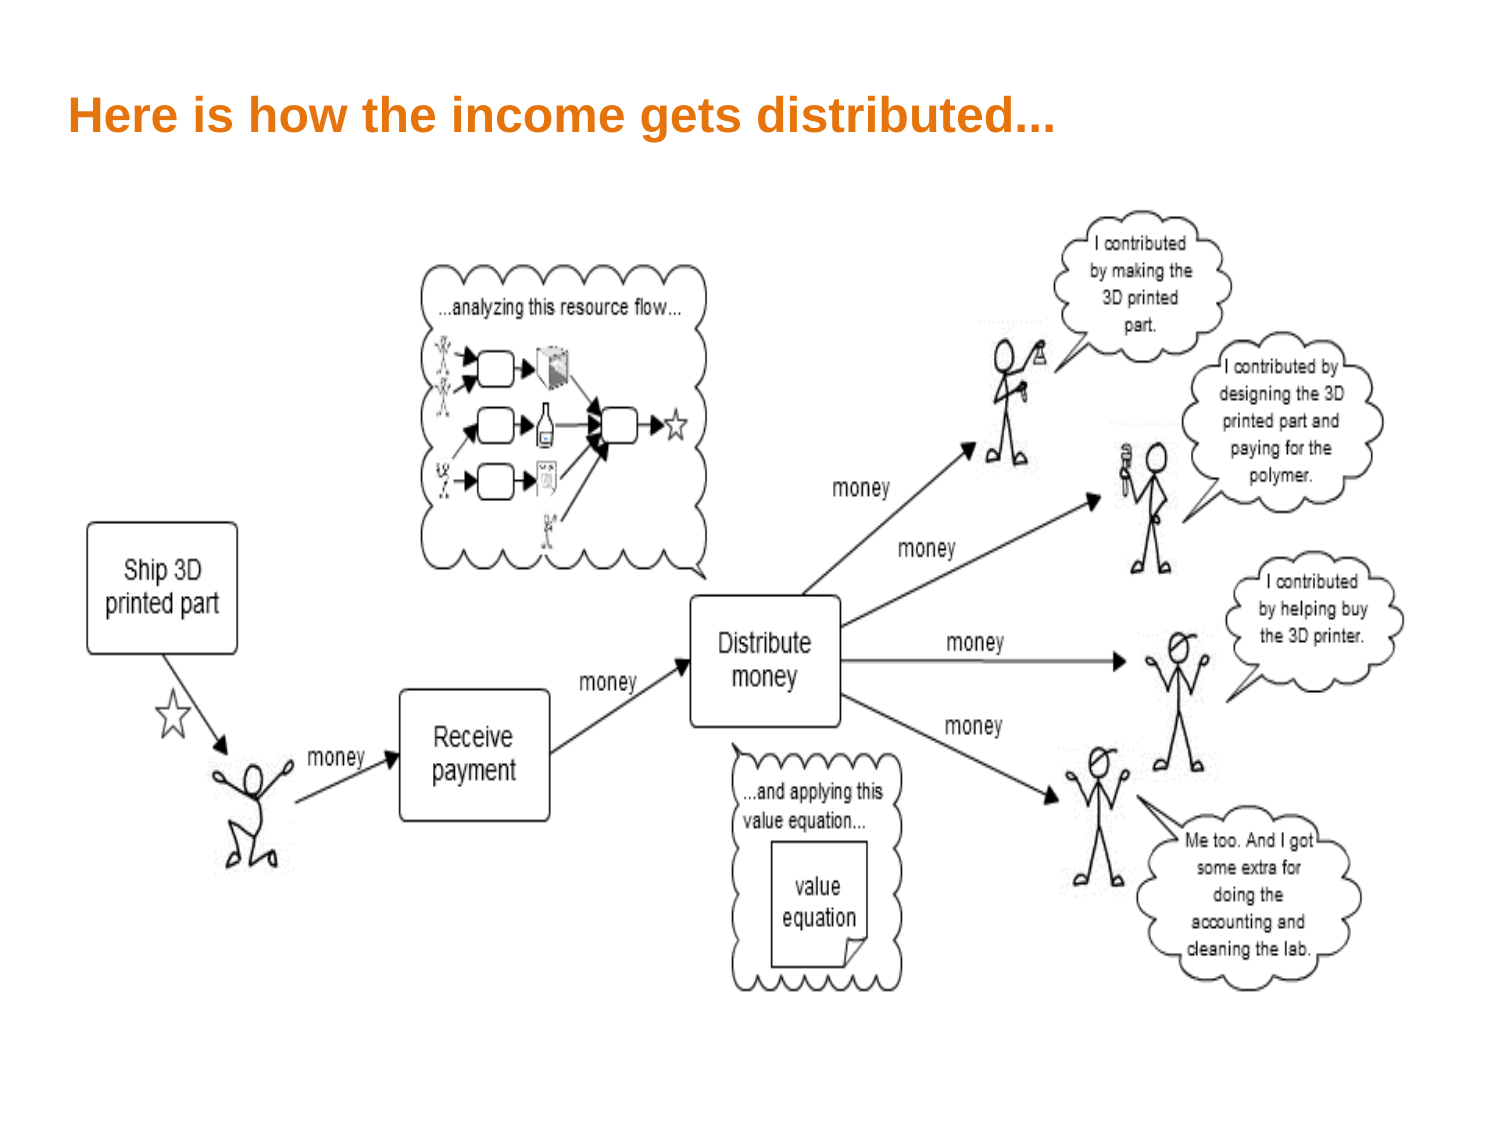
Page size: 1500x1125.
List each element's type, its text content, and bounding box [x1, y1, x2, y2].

text_box Here is how the income gets distributed... [52, 55, 1420, 190]
picture [46, 190, 1426, 1025]
